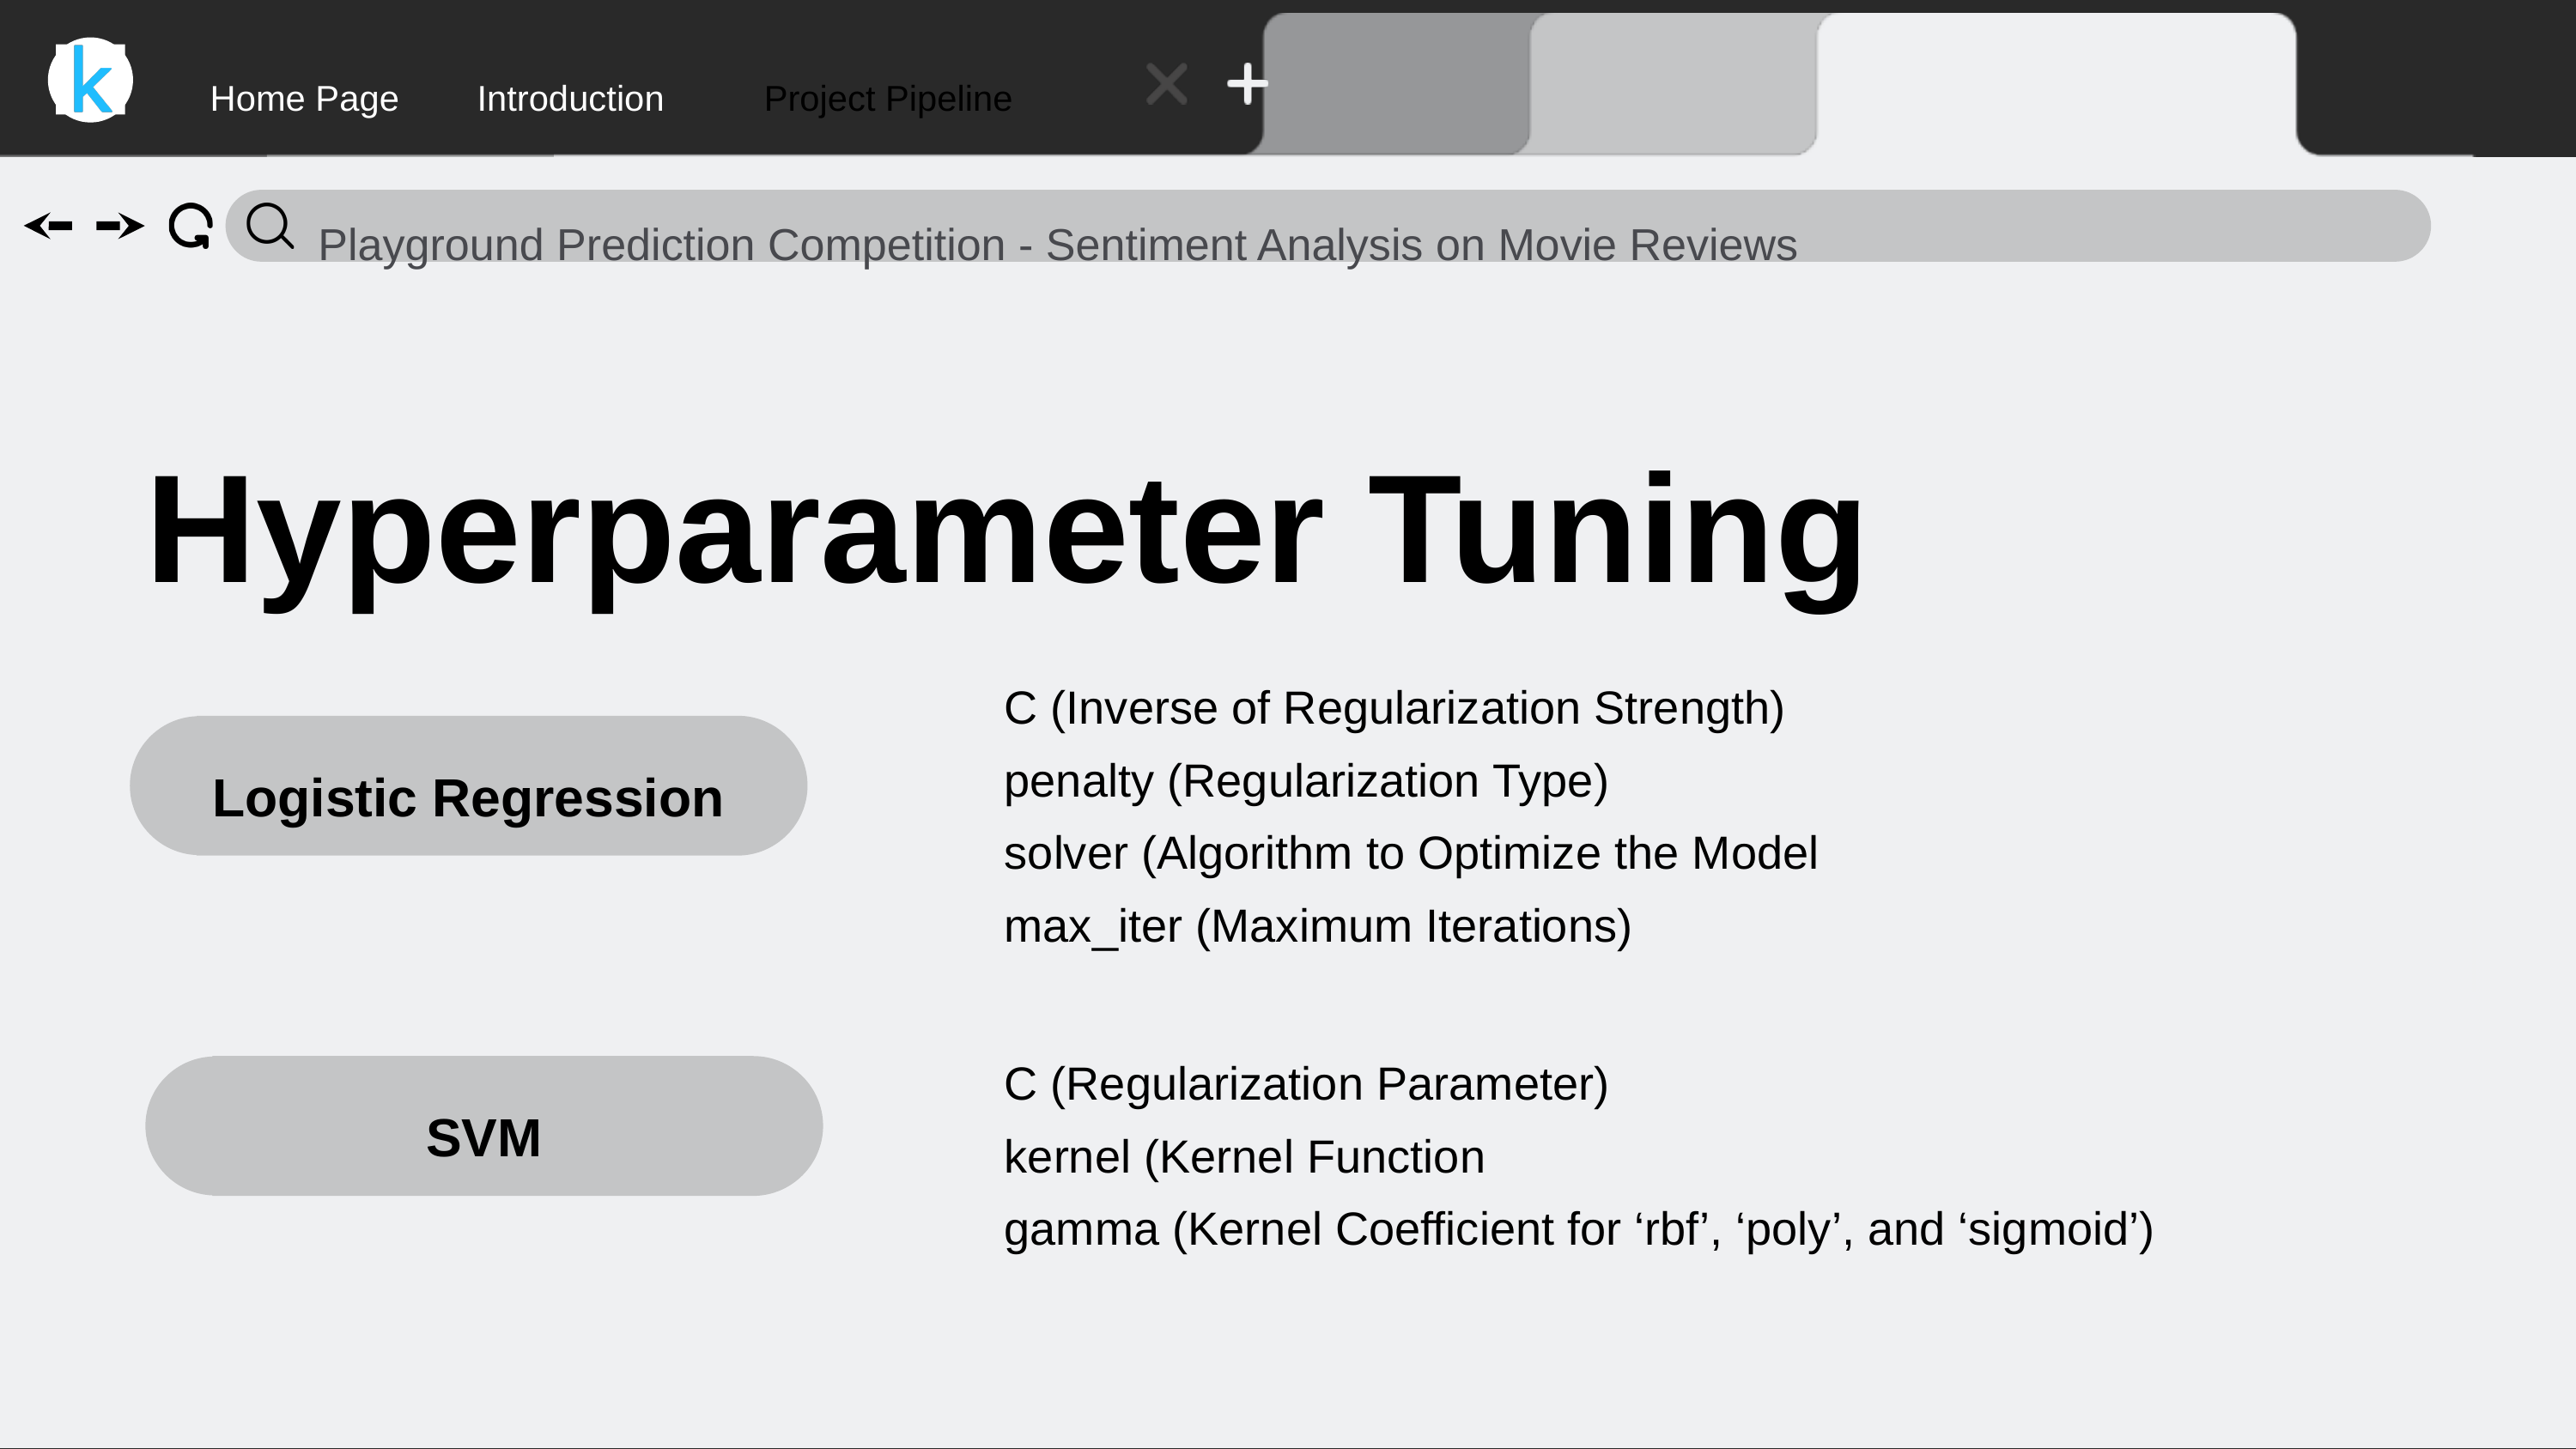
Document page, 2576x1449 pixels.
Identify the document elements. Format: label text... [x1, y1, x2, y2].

text_box Playground Prediction Competition - Sentiment Analysis on Movie Reviews [318, 194, 2461, 420]
text_box C (Regularization Parameter) kernel (Kernel Function gamma (Kernel Coefficient for ‘rbf’, ‘poly’, and ‘sigmoid’) [1004, 1037, 2211, 1255]
text_box Logistic Regression [130, 715, 808, 856]
text_box Hyperparameter Tuning [145, 391, 2305, 614]
text_box SVM [145, 1056, 823, 1197]
text_box [0, 13, 2576, 1448]
text_box Hyperparameter Tuning [613, 513, 647, 569]
text_box Project Pipeline [763, 58, 1147, 118]
text_box Hyperparameter Tuning [374, 513, 407, 569]
text_box Home Page [210, 58, 266, 118]
text_box Hyperparameter Tuning [1803, 513, 1838, 567]
picture [56, 41, 131, 116]
text_box C (Inverse of Regularization Strength) penalty (Regularization Type) solver (Algorithm to Optimize the Model max_iter (Maximum Iterations) [1004, 661, 2306, 952]
text_box Introduction [477, 58, 554, 118]
